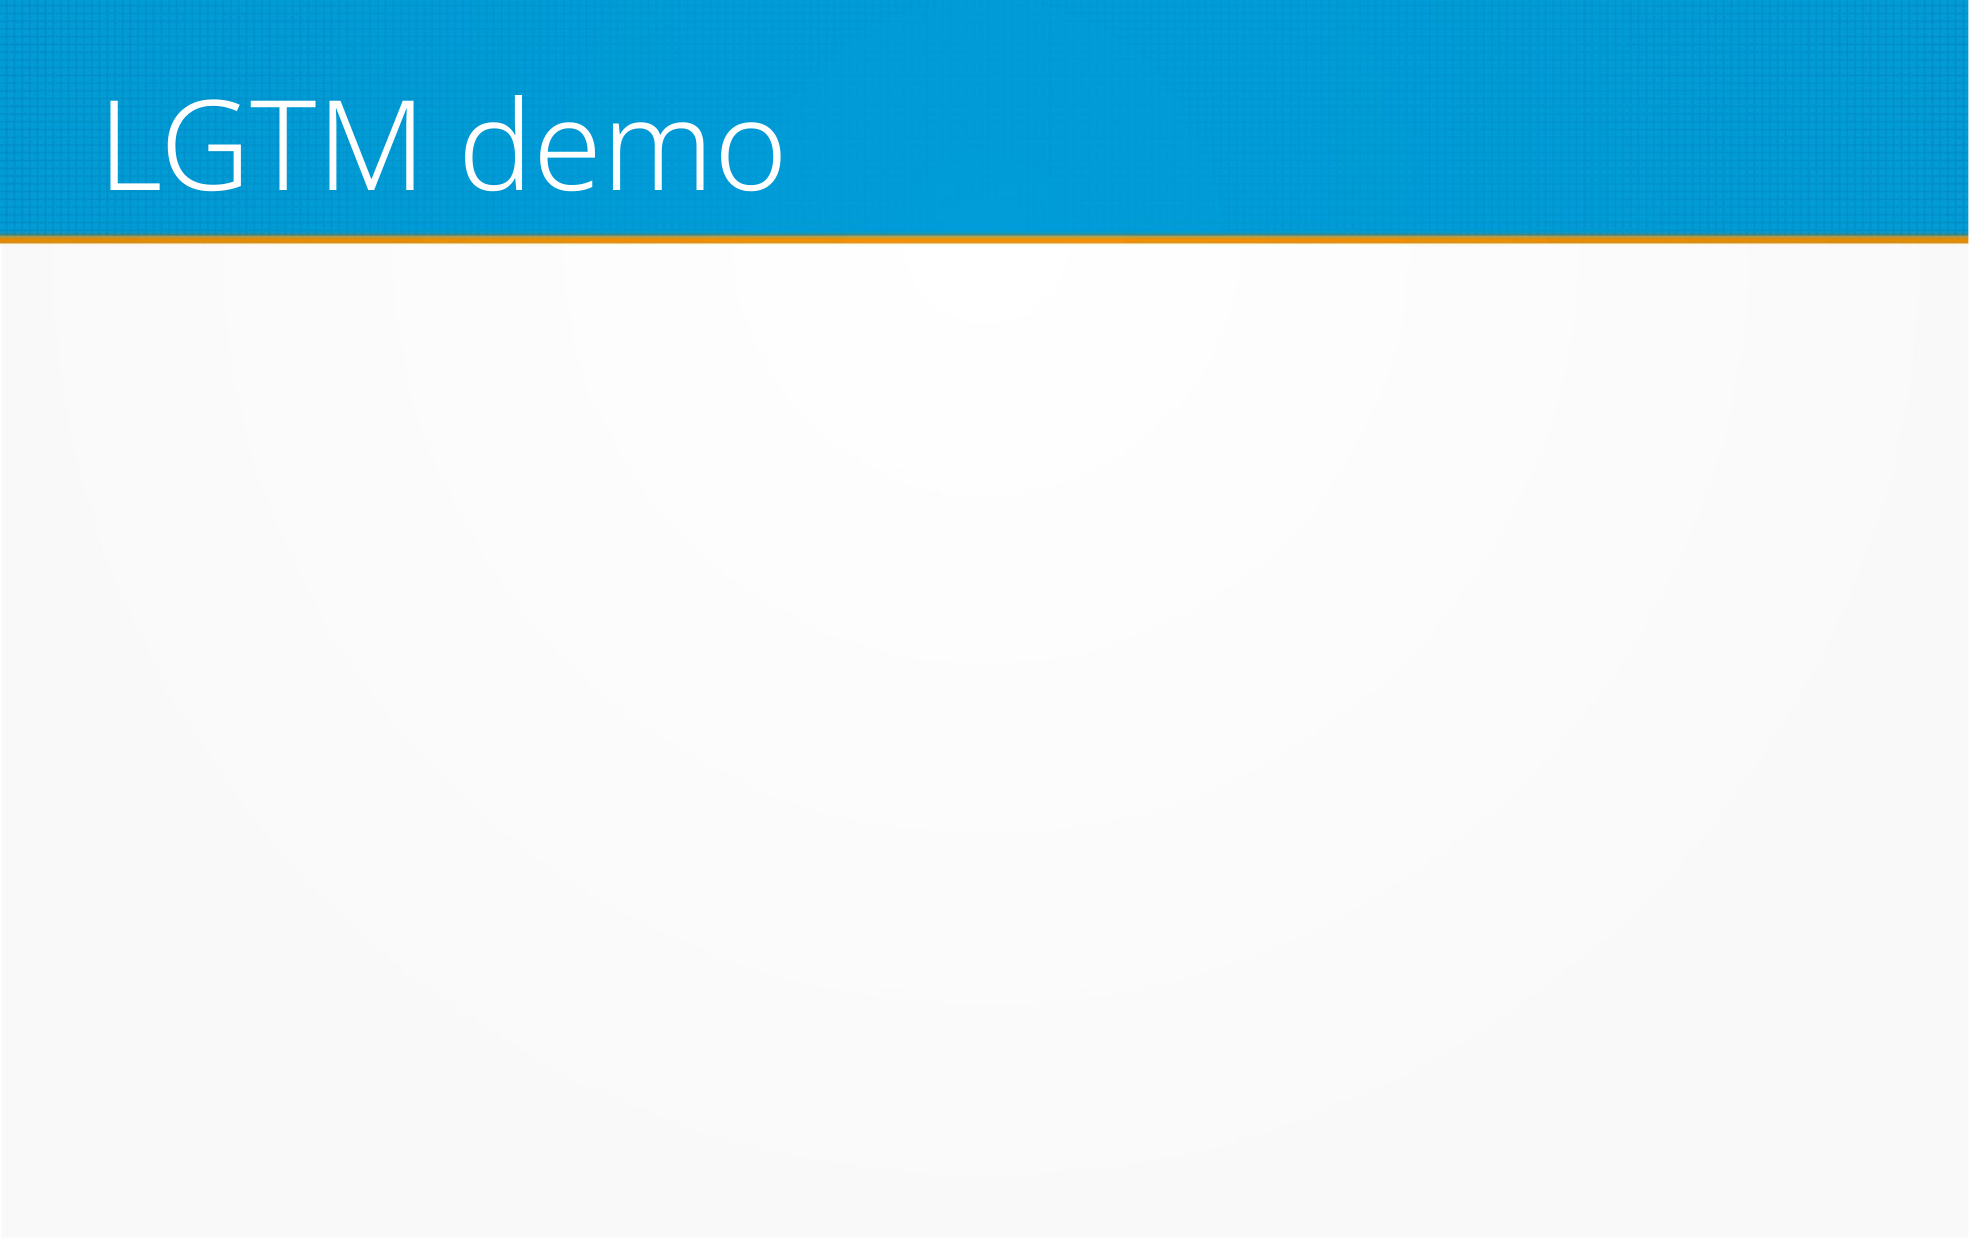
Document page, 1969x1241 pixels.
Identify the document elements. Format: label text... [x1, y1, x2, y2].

picture [0, 233, 1969, 1241]
title LGTM demo [98, 19, 1870, 227]
